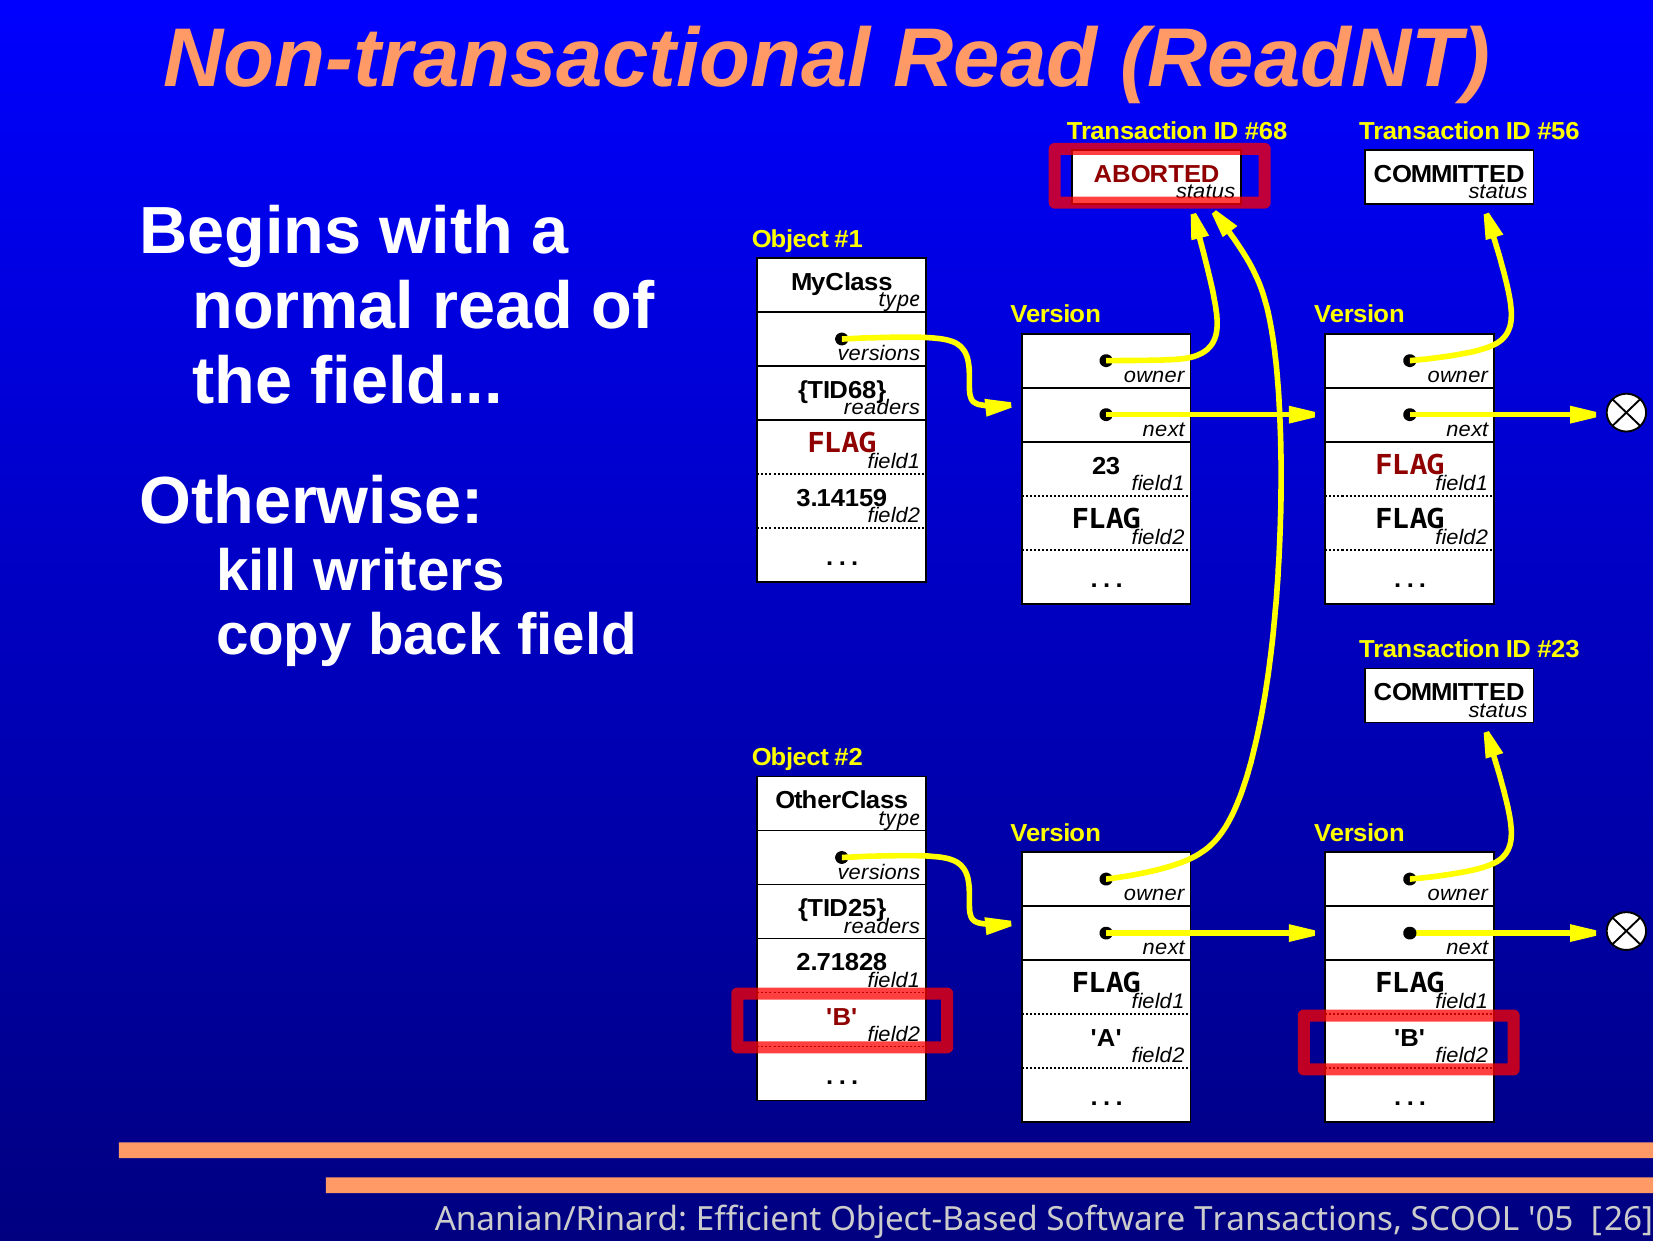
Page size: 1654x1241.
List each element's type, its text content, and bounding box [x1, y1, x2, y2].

picture [743, 110, 1653, 1130]
picture [744, 1000, 941, 1041]
list Begins with a normal read of the field... Otherwise: kill writers copy back field [121, 193, 701, 1133]
title Non-transactional Read (ReadNT) [121, 0, 1534, 115]
